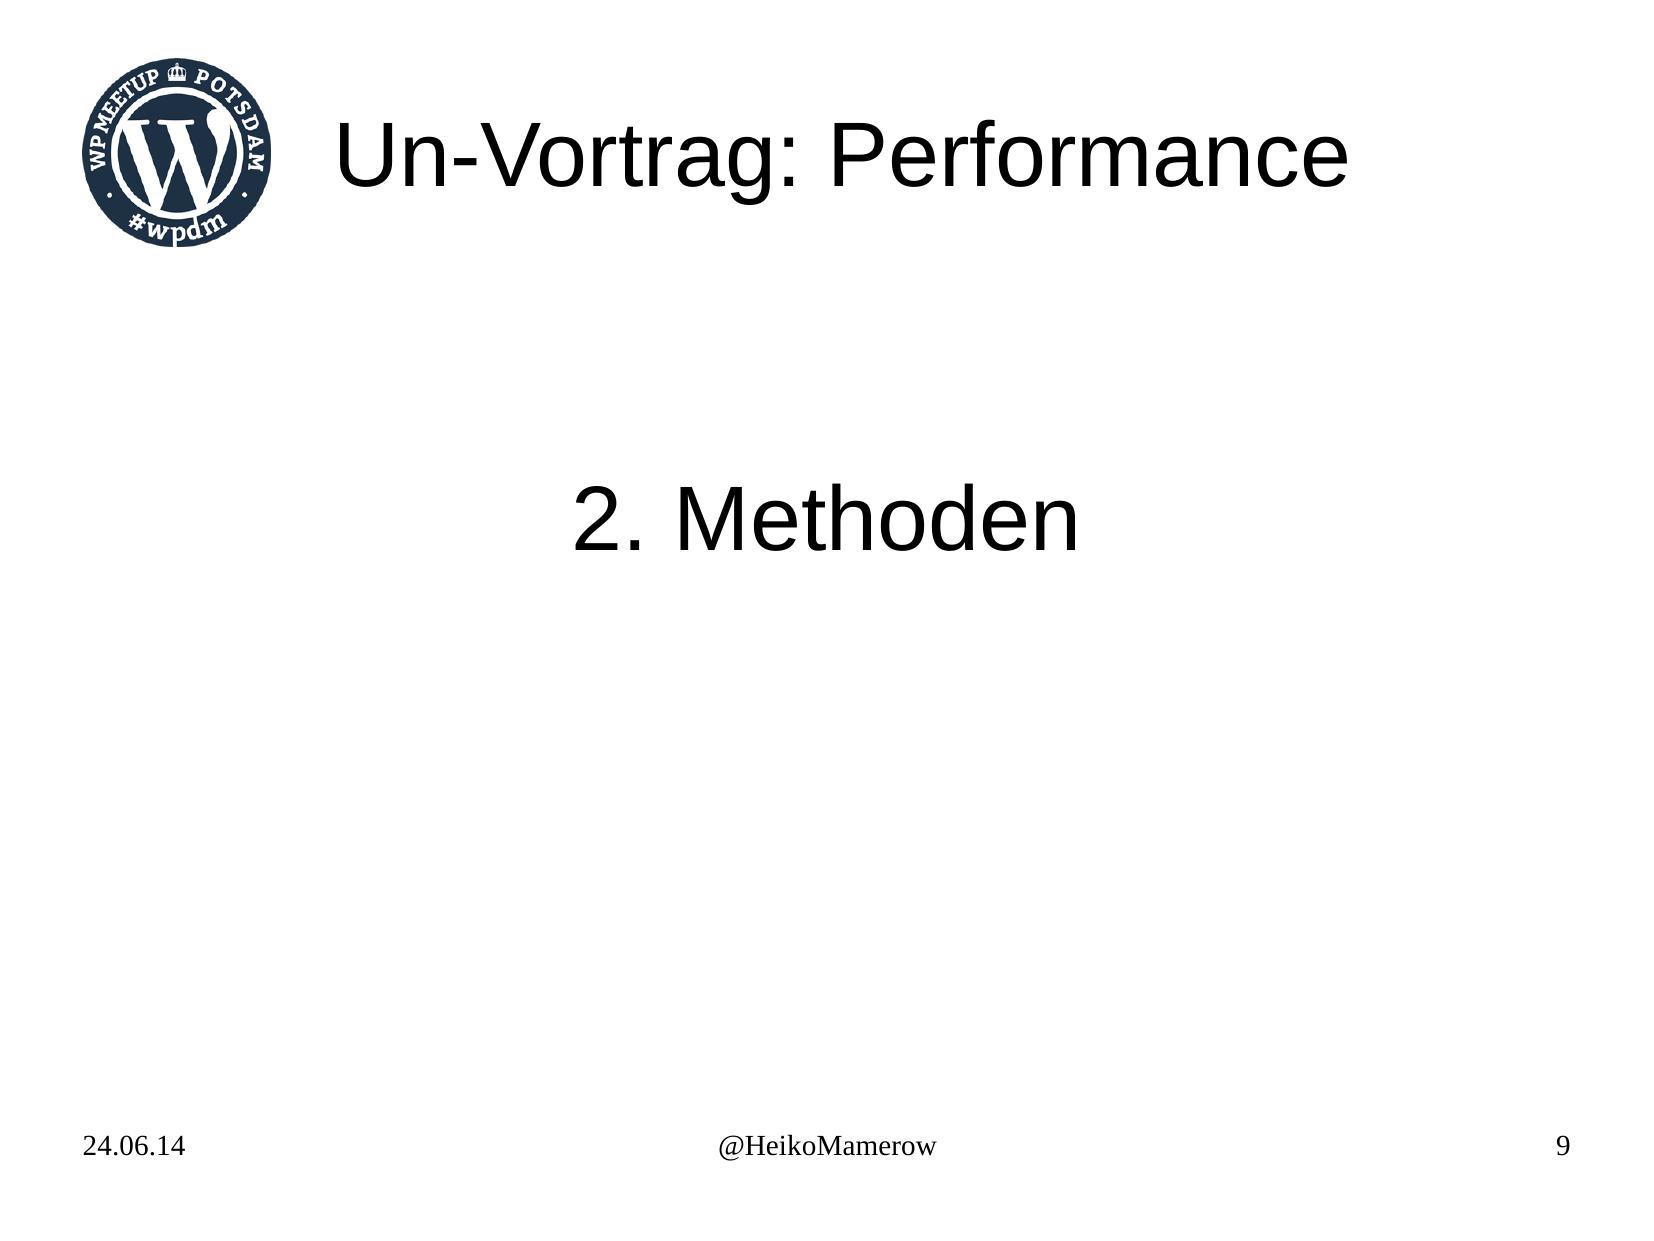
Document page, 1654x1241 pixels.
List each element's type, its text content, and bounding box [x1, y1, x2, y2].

list 2. Methoden [571, 467, 1082, 1173]
picture [82, 58, 271, 247]
